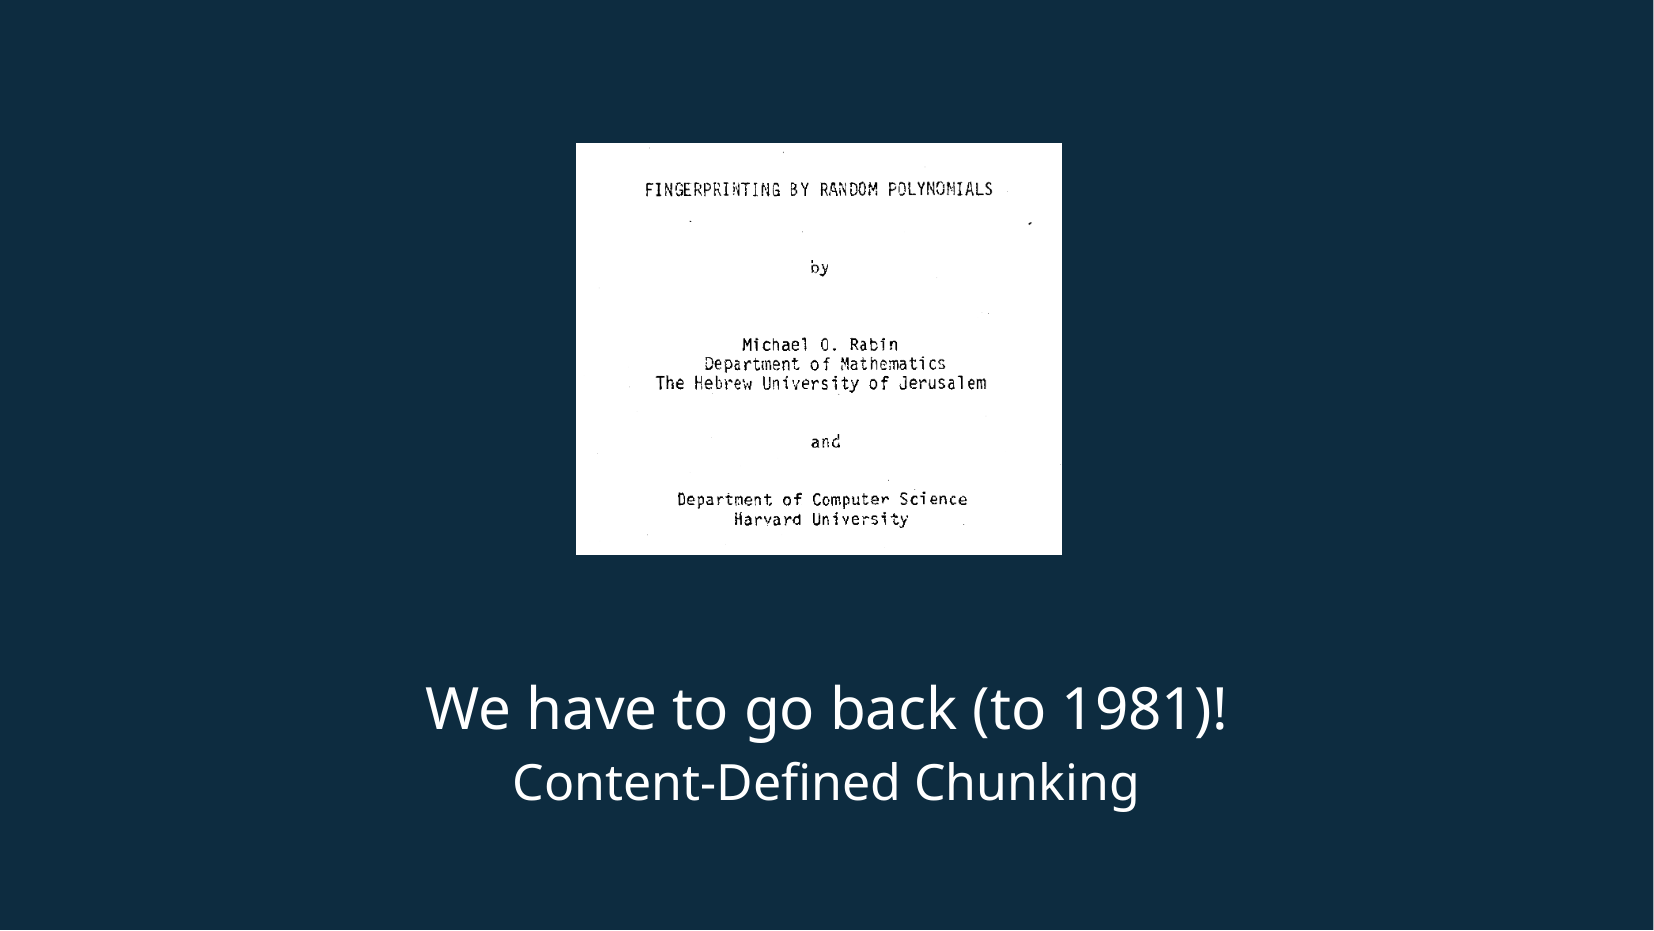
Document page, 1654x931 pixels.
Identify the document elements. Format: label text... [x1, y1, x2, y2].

picture [576, 143, 1062, 556]
text_box We have to go back (to 1981)! Content-Defined Chunking [0, 660, 1654, 805]
